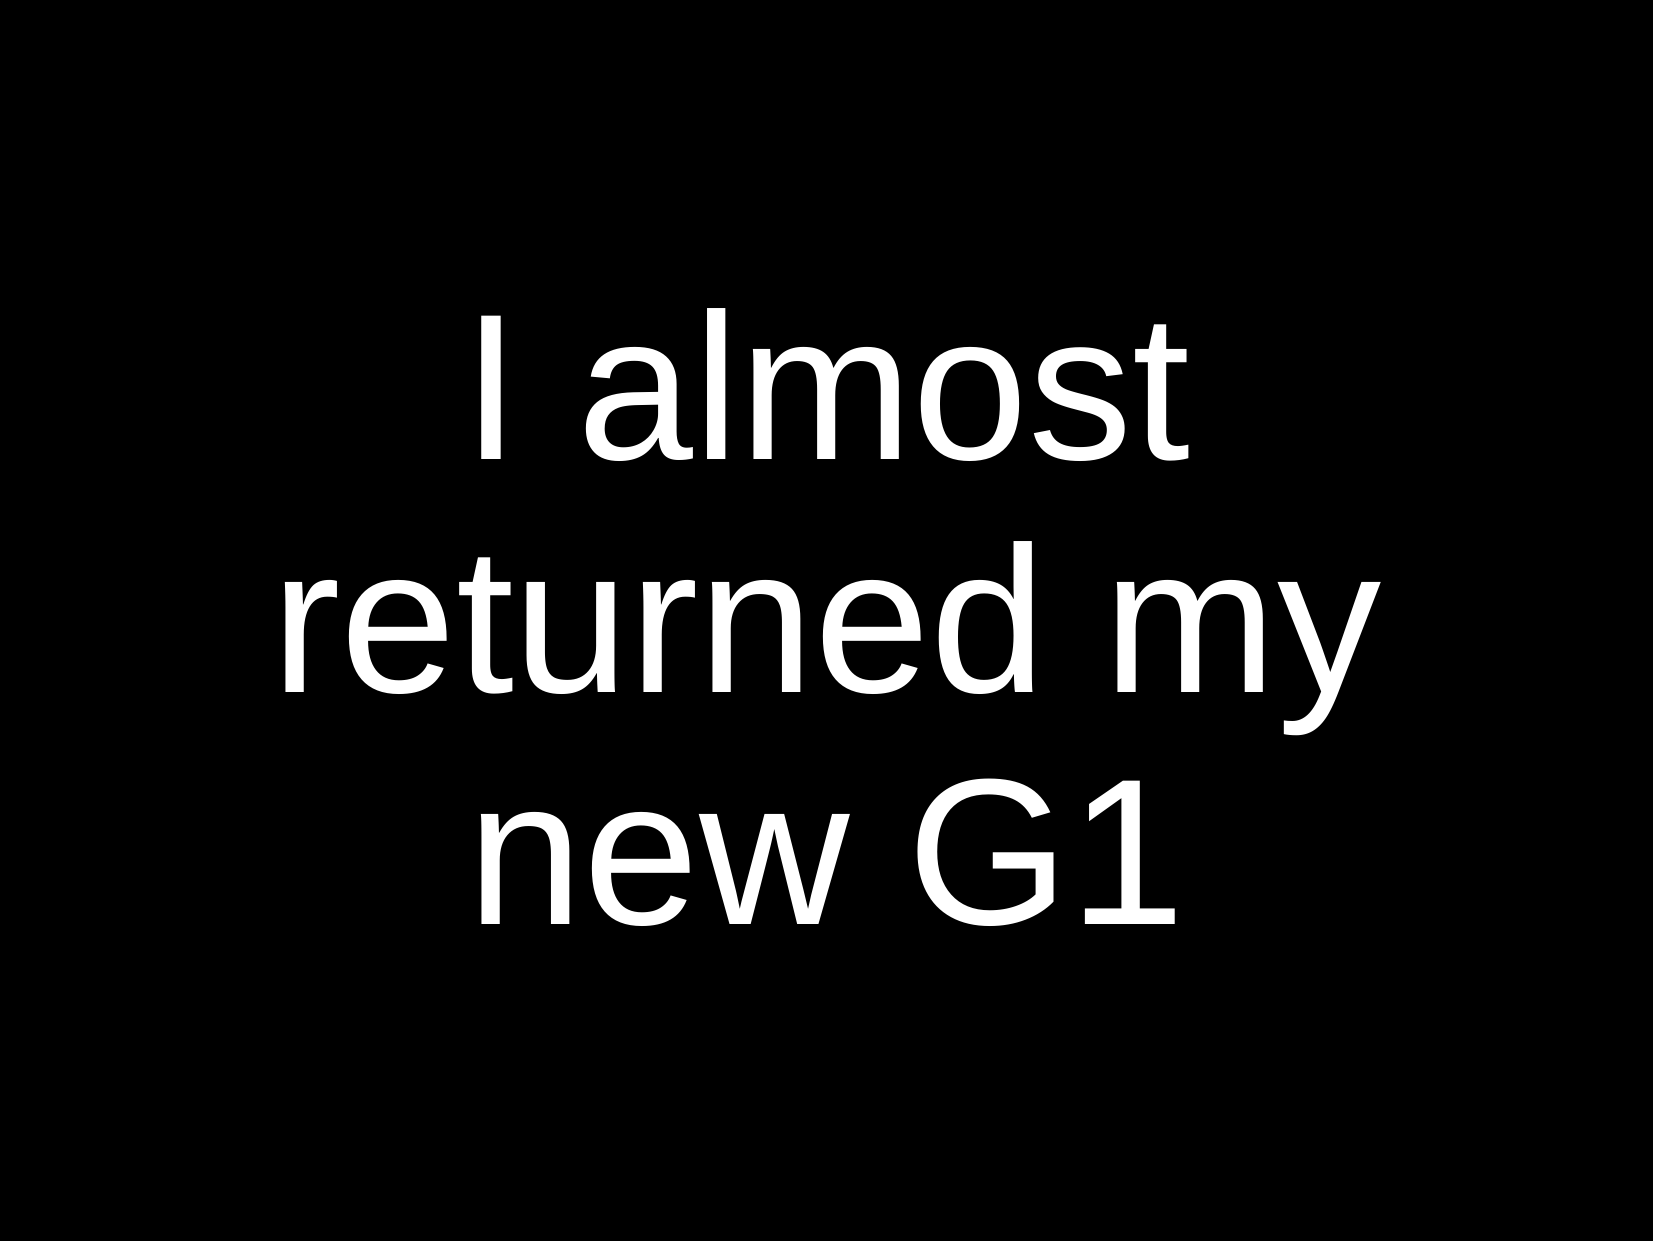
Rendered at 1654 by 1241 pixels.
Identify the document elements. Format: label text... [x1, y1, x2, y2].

title I almost returned my new G1 [82, 101, 1571, 1140]
